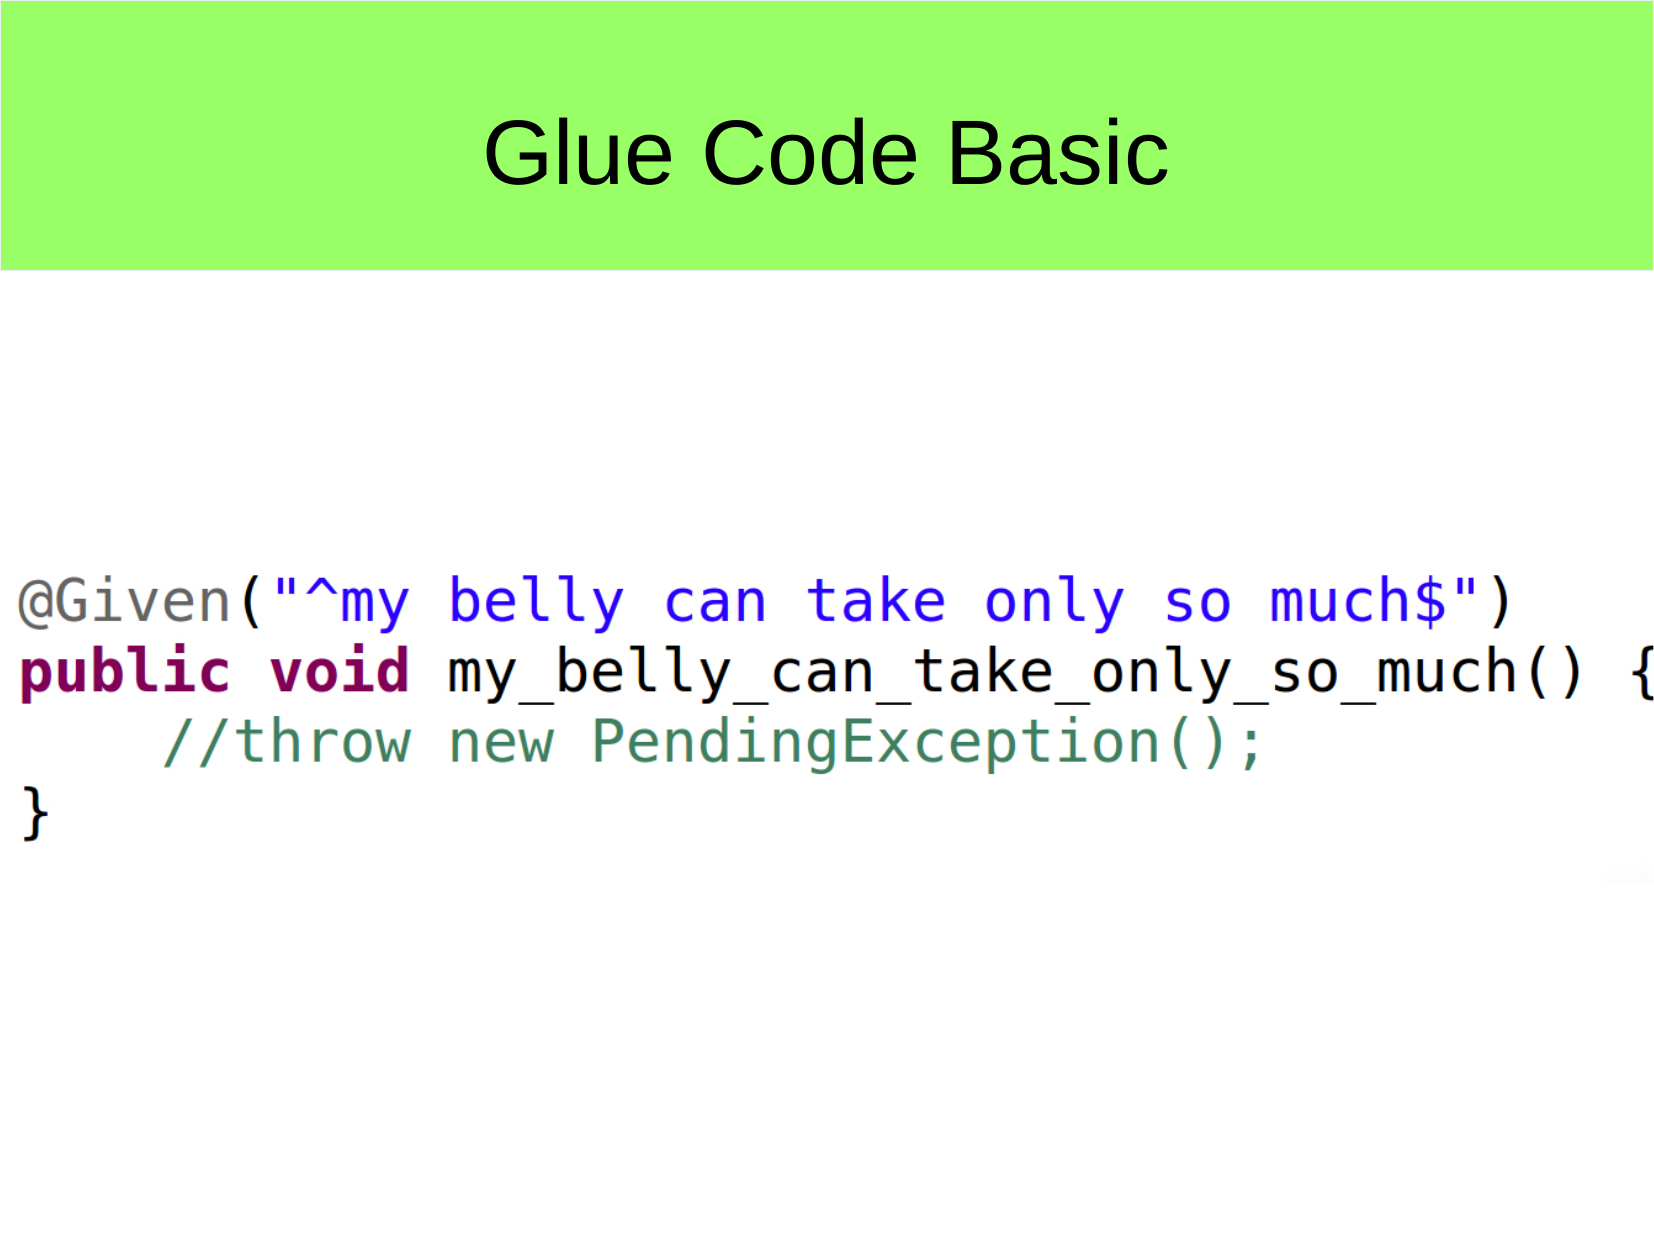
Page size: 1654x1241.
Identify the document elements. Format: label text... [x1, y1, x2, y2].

picture [7, 547, 1654, 884]
title Glue Code Basic [82, 49, 1571, 257]
